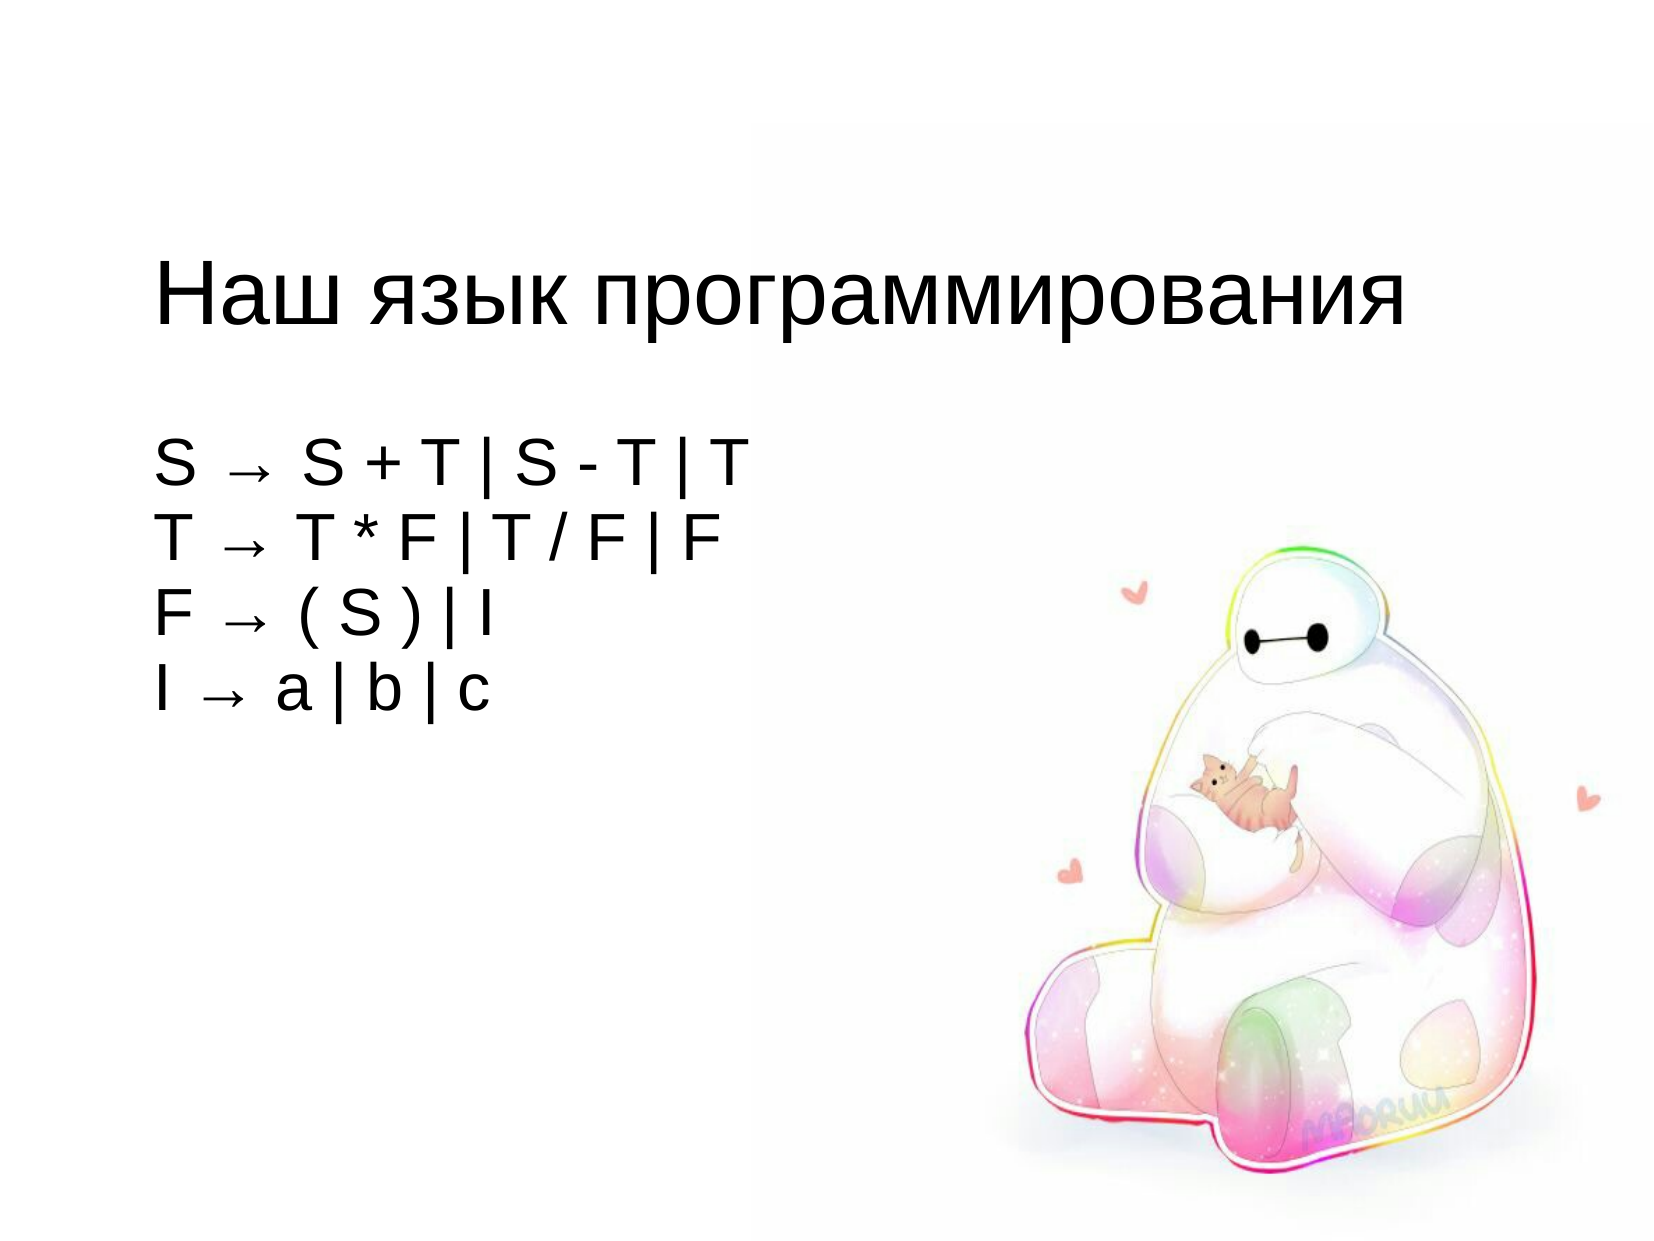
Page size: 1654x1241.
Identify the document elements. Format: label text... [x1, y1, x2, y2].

picture [751, 123, 1654, 1241]
subtitle S → S + T | S - T | T T → T * F | T / F | F F → ( S ) | I I → a | b | c [153, 425, 1158, 725]
title Наш язык программирования [153, 188, 1453, 397]
